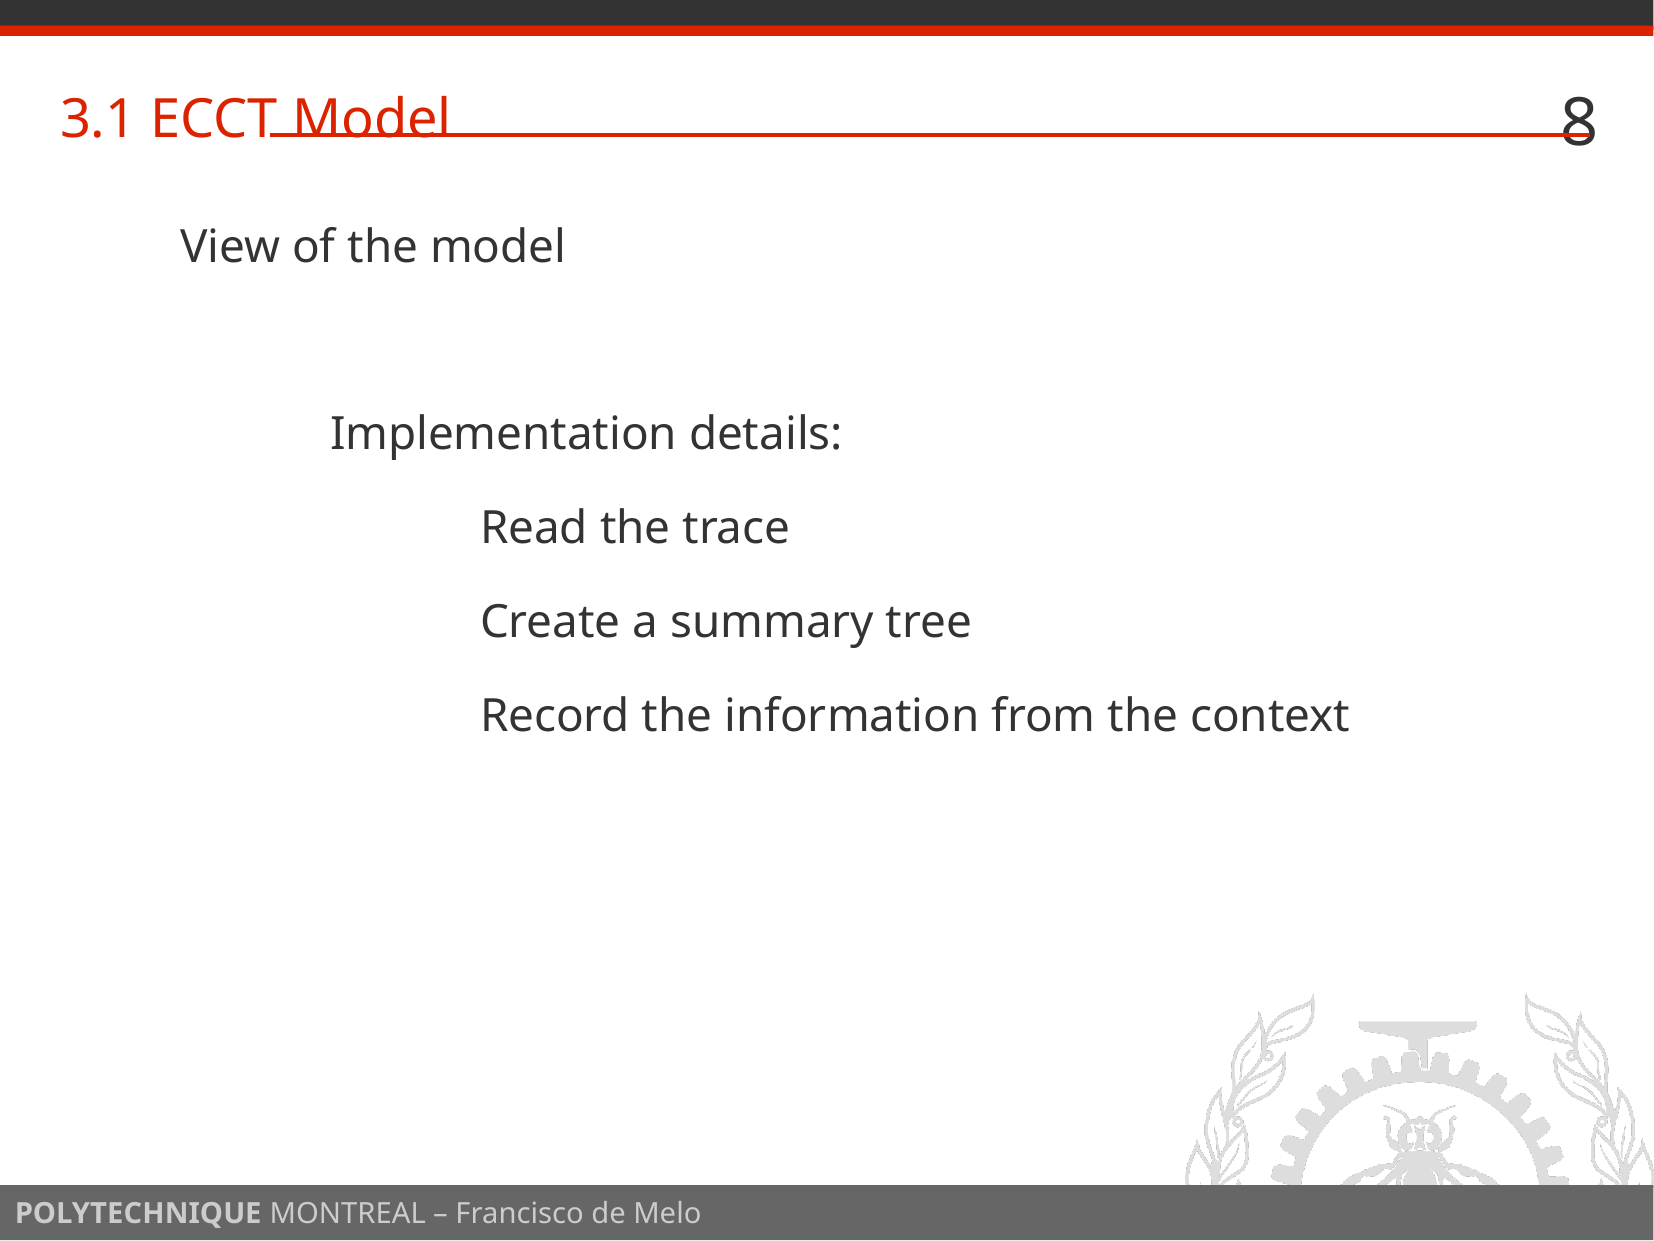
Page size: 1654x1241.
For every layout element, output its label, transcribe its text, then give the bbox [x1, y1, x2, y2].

text_box View of the model Implementation details: Read the trace Create a summary tree Record the information from the context [180, 245, 1576, 775]
text_box [0, 0, 1654, 36]
text_box 8 [1560, 25, 1654, 168]
text_box POLYTECHNIQUE MONTREAL – Francisco de Melo [0, 1185, 1654, 1241]
text_box 3.1 ECCT Model [60, 15, 1456, 181]
picture [1185, 968, 1654, 1185]
